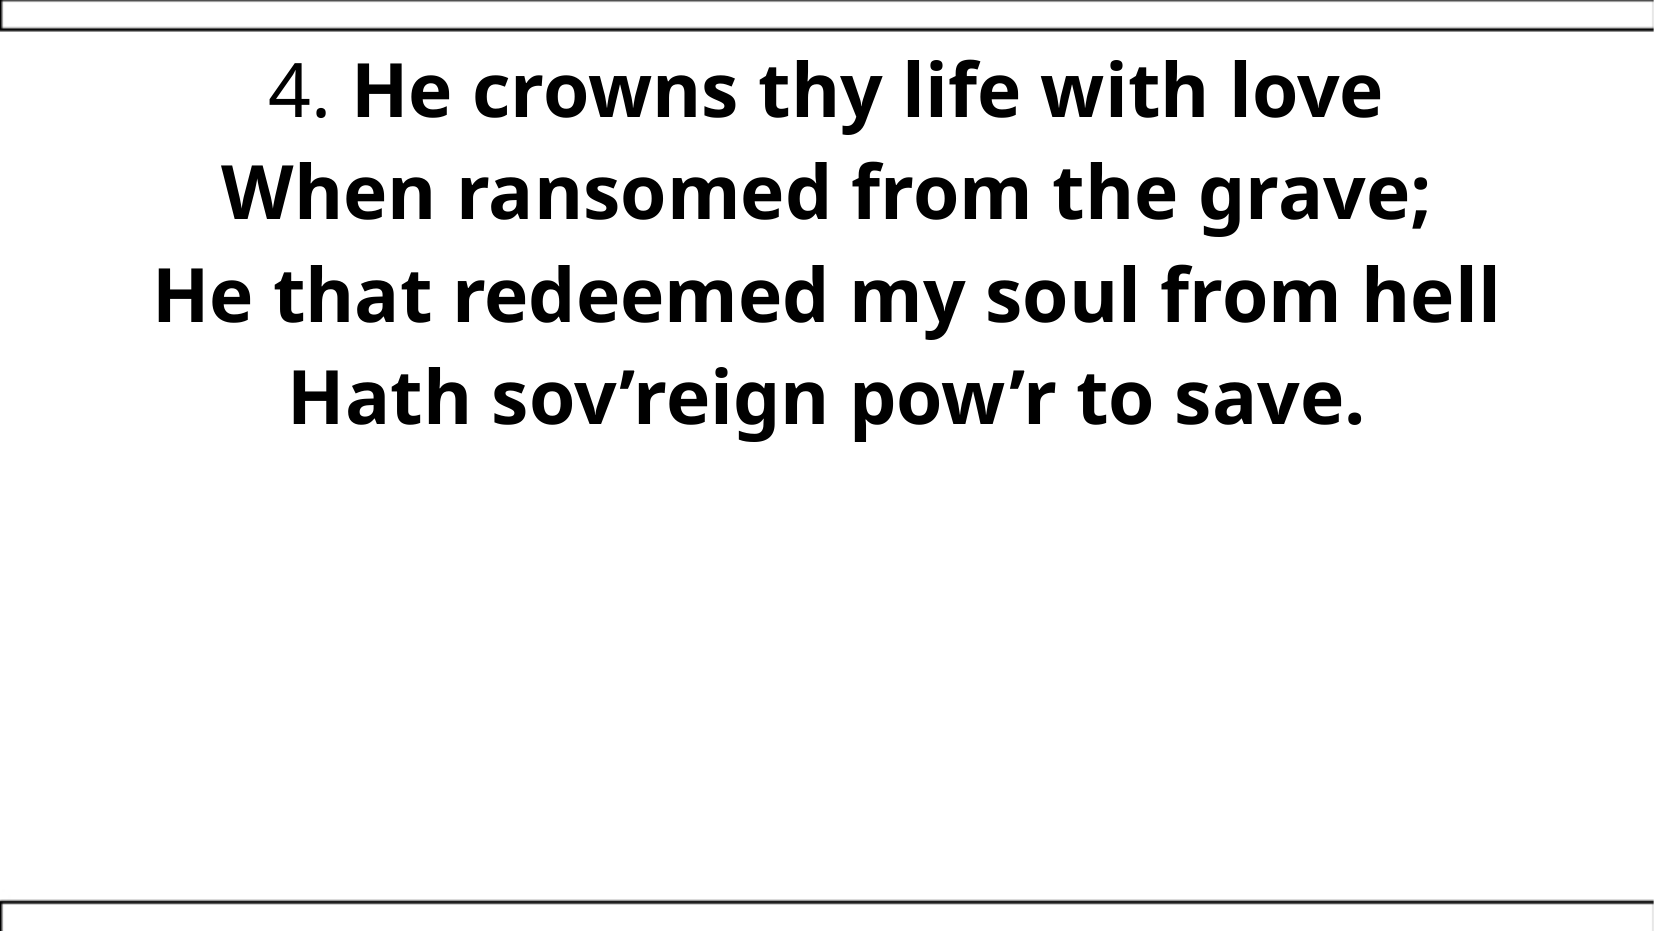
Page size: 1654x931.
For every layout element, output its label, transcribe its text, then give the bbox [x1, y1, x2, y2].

picture [0, 0, 1654, 931]
text_box 4. He crowns thy life with love When ransomed from the grave; He that redeemed my soul from hell Hath sov’reign pow’r to save. [99, 30, 1555, 445]
